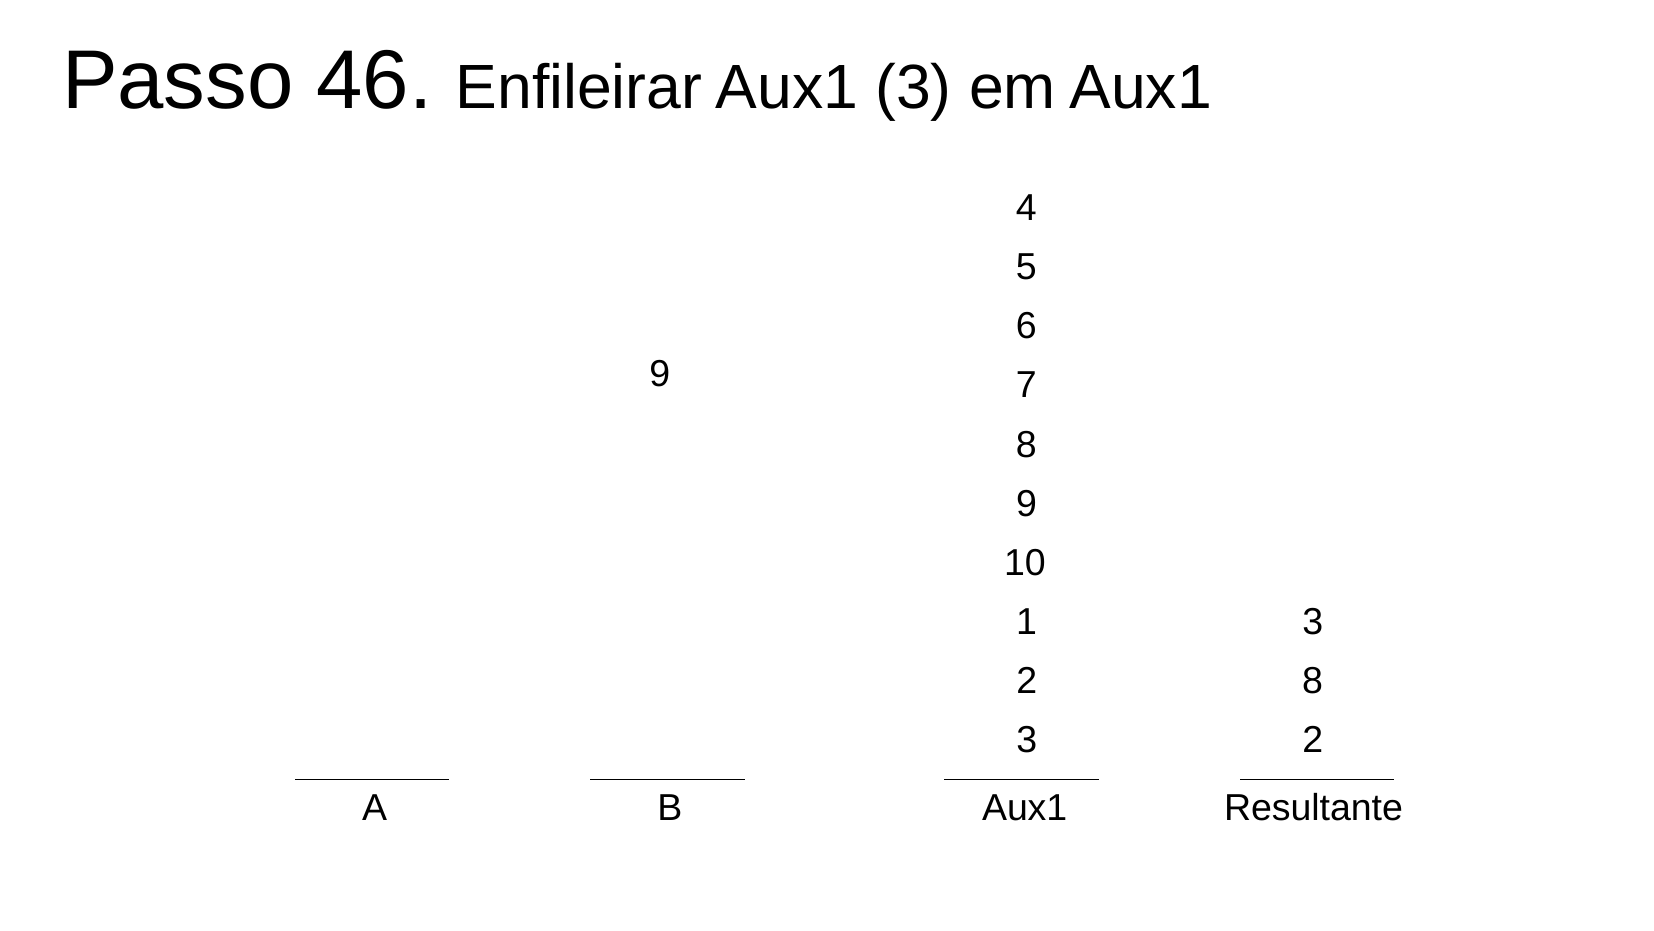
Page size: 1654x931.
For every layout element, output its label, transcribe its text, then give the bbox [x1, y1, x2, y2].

text_box 2 [1287, 710, 1338, 768]
text_box 9 [634, 344, 686, 402]
text_box 1 [1001, 592, 1052, 650]
text_box 8 [1287, 651, 1338, 709]
text_box 3 [1287, 592, 1338, 650]
text_box Aux1 [967, 780, 1083, 837]
text_box 6 [1001, 297, 1052, 355]
text_box 9 [1001, 474, 1052, 532]
text_box Resultante [1209, 779, 1418, 837]
text_box 4 [1000, 179, 1052, 237]
text_box 3 [1001, 710, 1052, 768]
text_box A [347, 779, 508, 837]
text_box 5 [1001, 238, 1052, 296]
text_box 2 [1001, 651, 1052, 709]
text_box 10 [989, 533, 1061, 591]
text_box 8 [1001, 415, 1052, 473]
text_box 7 [1001, 356, 1052, 414]
text_box Passo 46. Enfileirar Aux1 (3) em Aux1 [47, 25, 1607, 274]
text_box B [642, 780, 698, 837]
